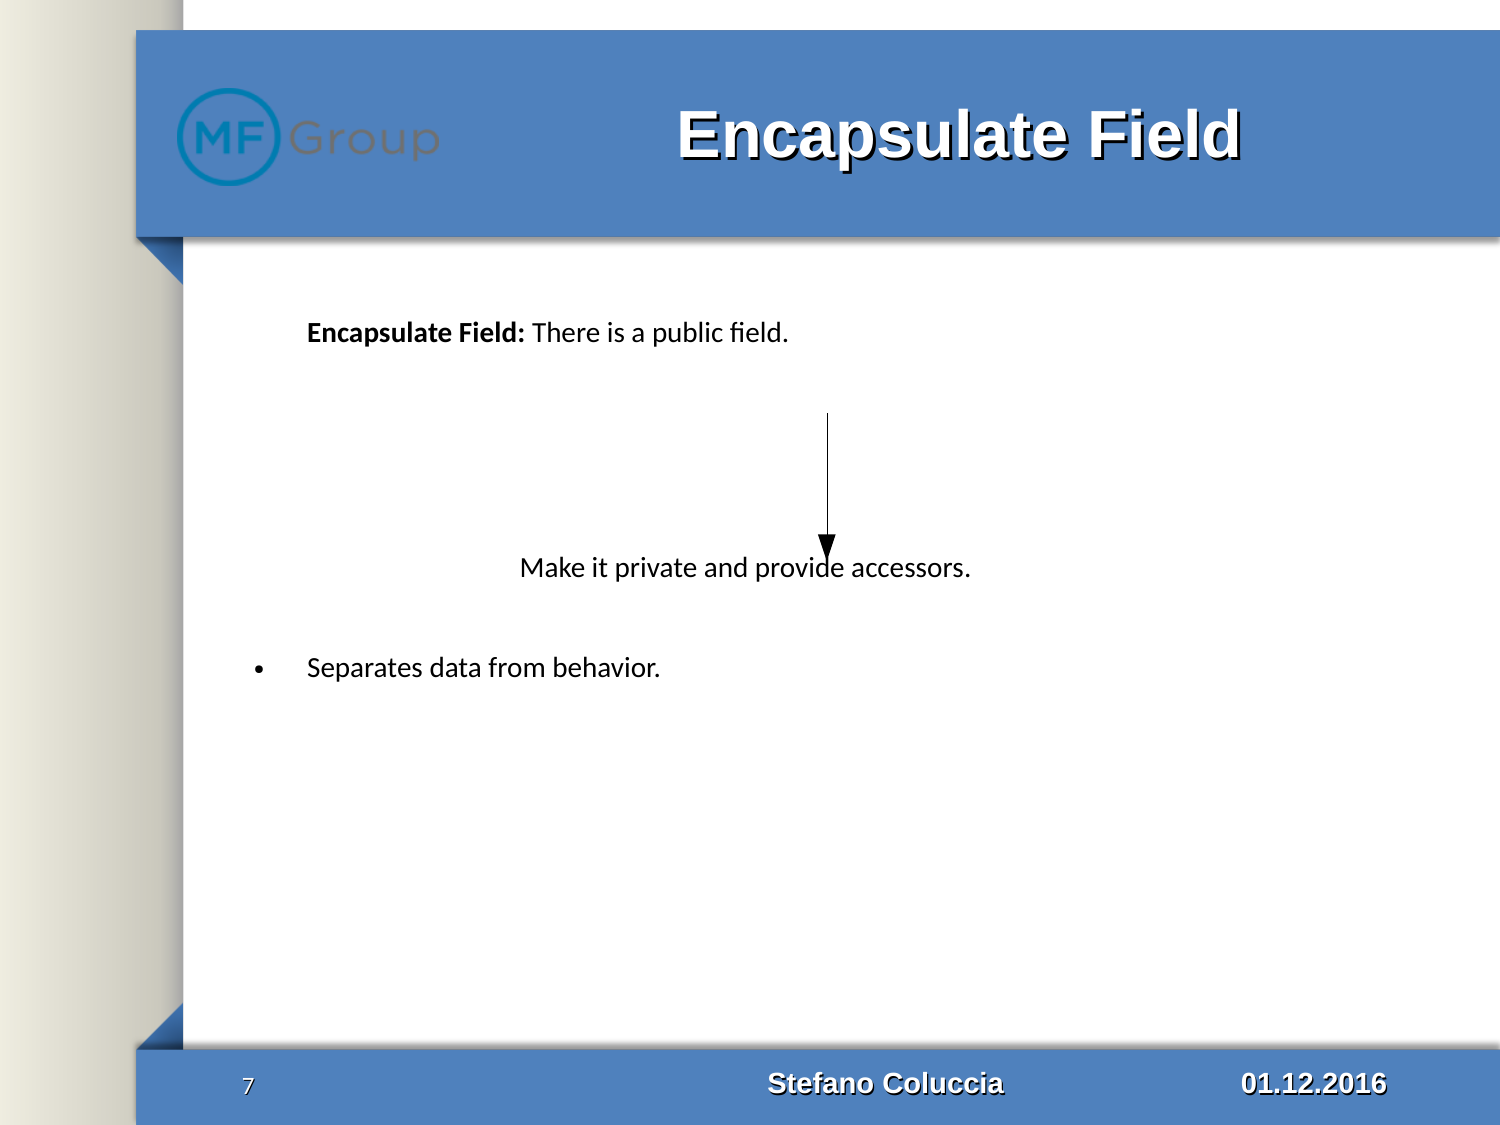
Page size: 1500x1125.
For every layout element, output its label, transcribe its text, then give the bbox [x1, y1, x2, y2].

list Encapsulate Field: There is a public field. Make it private and provide accessors. Separates data from behavior. [236, 261, 1453, 975]
title Stefano Coluccia [738, 1062, 1034, 1105]
title 01.12.2016 [1151, 1062, 1477, 1105]
picture [0, 0, 1500, 1125]
title Encapsulate Field [472, 57, 1447, 211]
